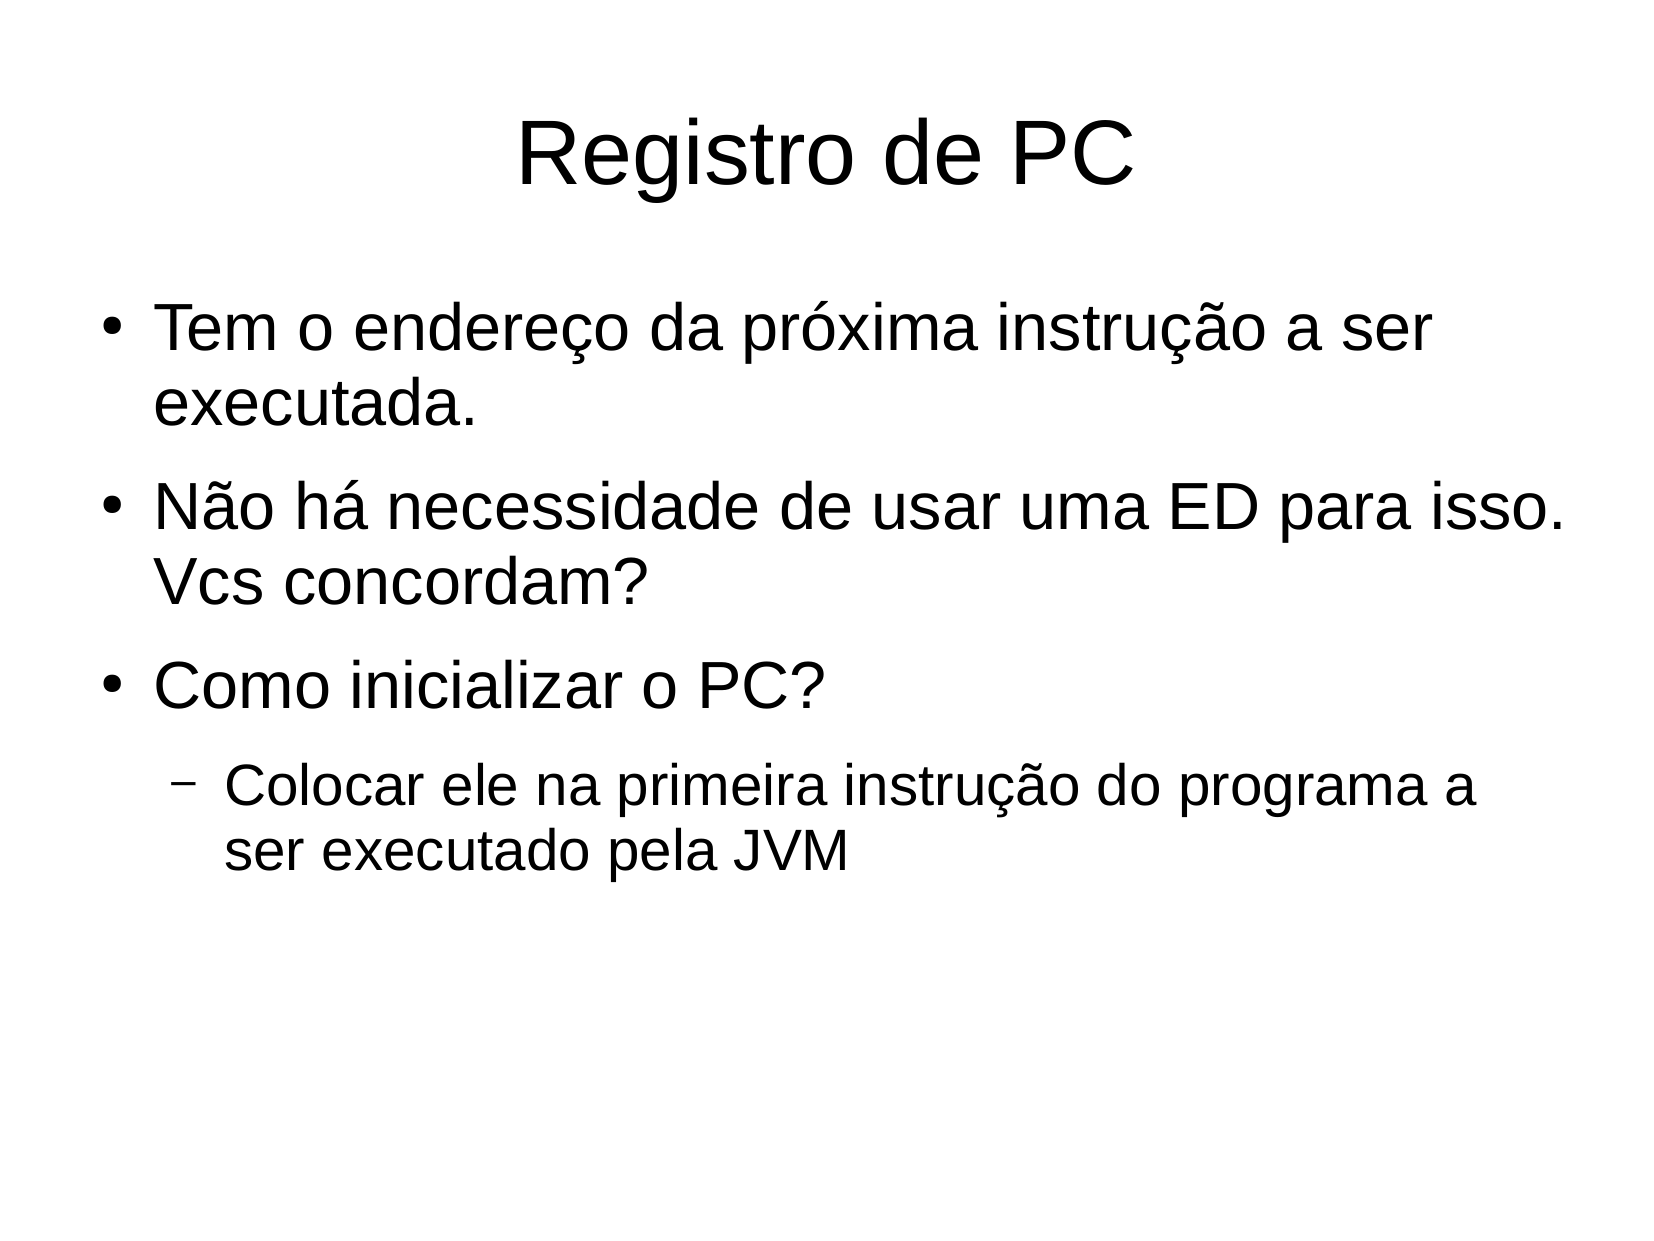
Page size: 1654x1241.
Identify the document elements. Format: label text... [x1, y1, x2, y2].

list Tem o endereço da próxima instrução a ser executada. Não há necessidade de usar uma ED para isso. Vcs concordam? Como inicializar o PC? Colocar ele na primeira instrução do programa a ser executado pela JVM [82, 290, 1571, 1010]
title Registro de PC [82, 49, 1571, 257]
